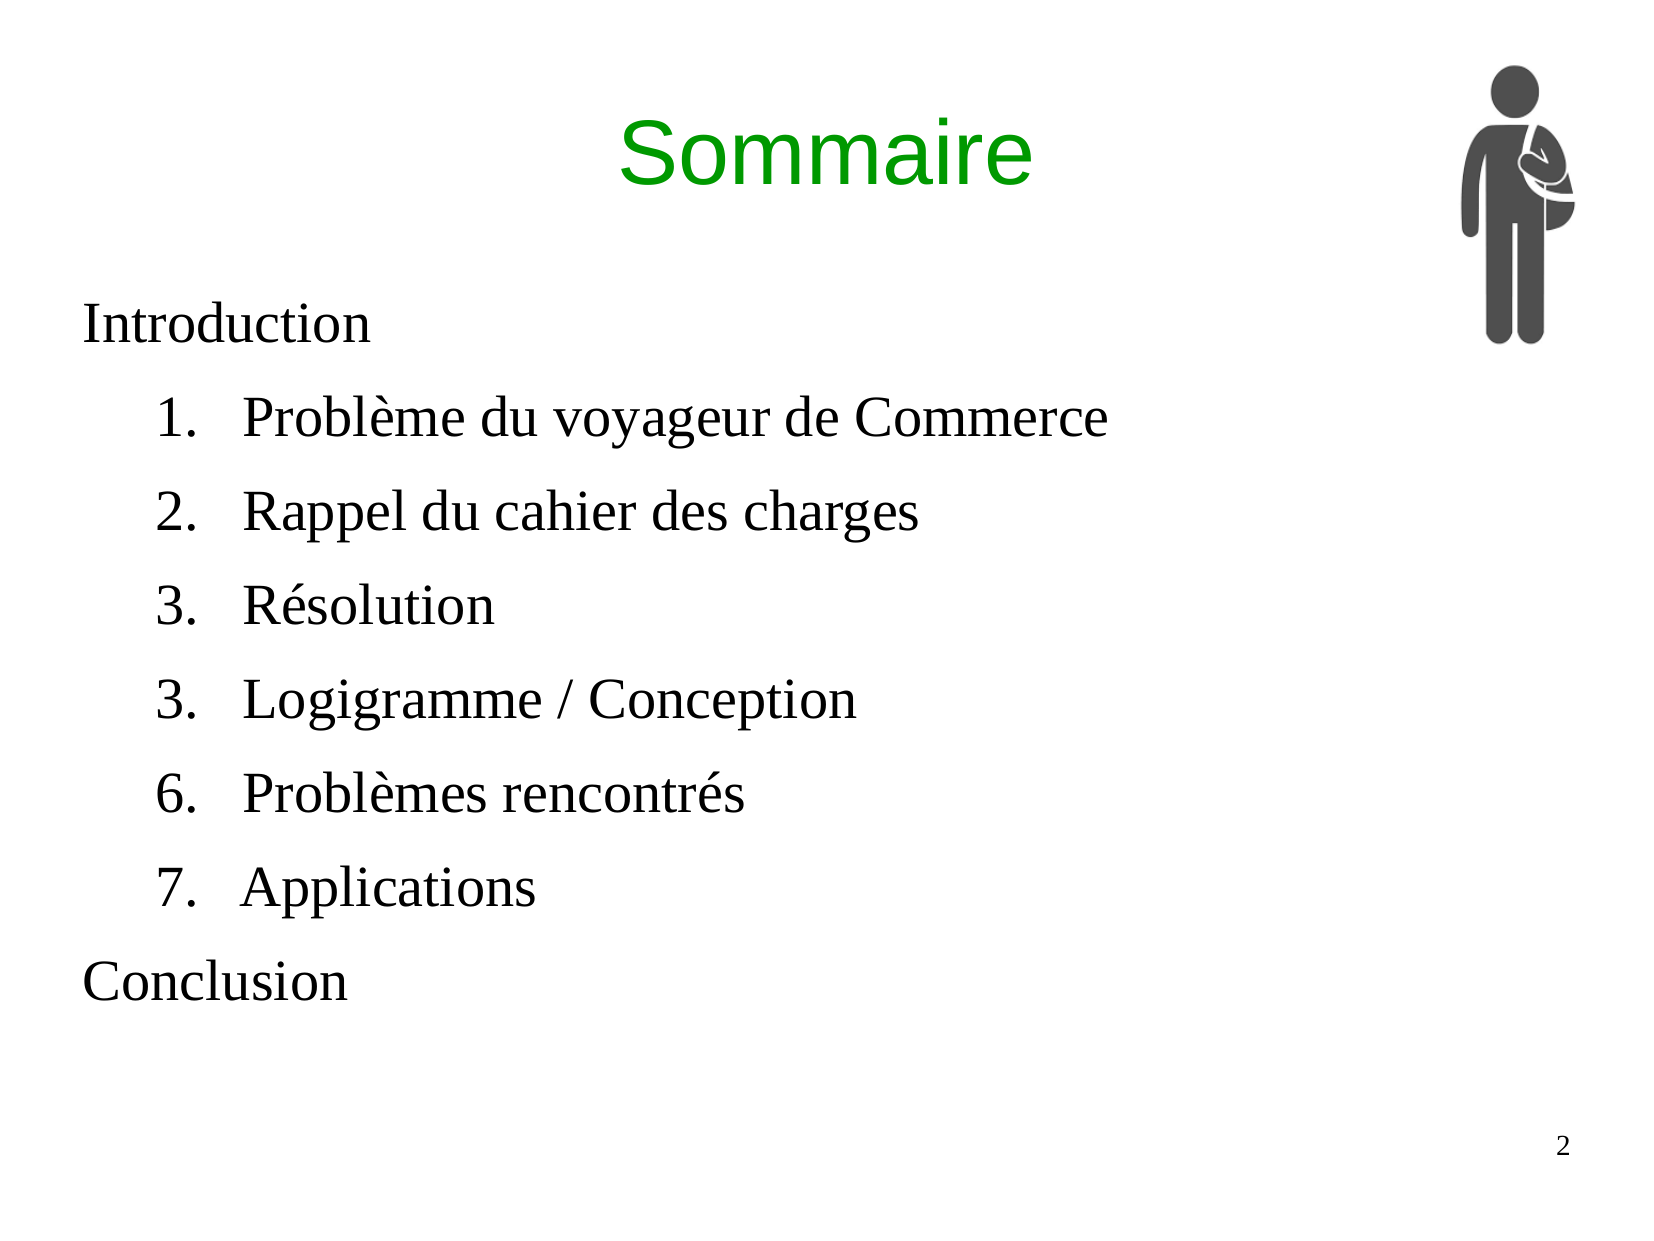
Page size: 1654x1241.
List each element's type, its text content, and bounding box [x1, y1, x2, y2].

title Sommaire [82, 49, 1417, 257]
list Introduction 1. Problème du voyageur de Commerce 2. Rappel du cahier des charges 3. Résolution 3. Logigramme / Conception 6. Problèmes rencontrés 7. Applications Conclusion [82, 290, 1571, 1109]
picture [1417, 49, 1619, 361]
